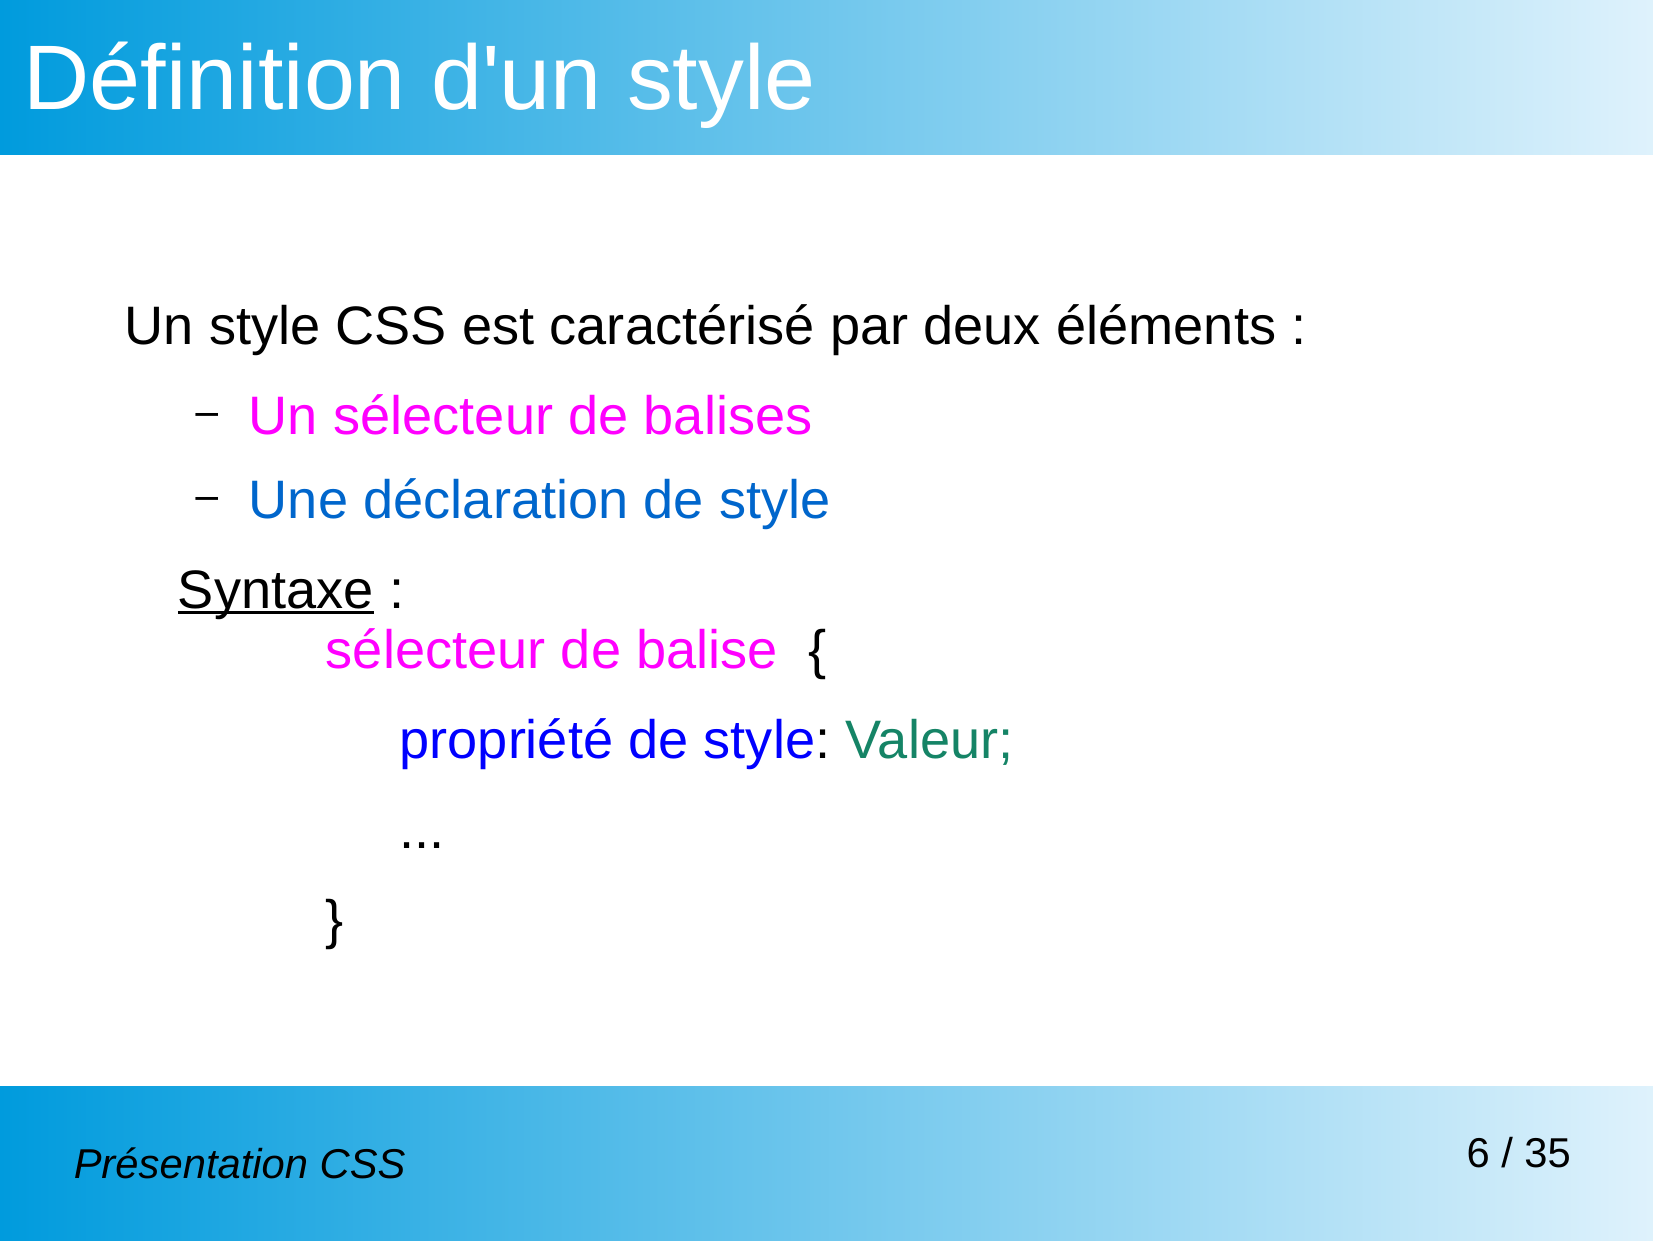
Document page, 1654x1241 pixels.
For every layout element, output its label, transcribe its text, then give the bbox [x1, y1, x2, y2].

list Un style CSS est caractérisé par deux éléments : Un sélecteur de balises Une déclaration de style Syntaxe : sélecteur de balise { propriété de style: Valeur; ... } [107, 295, 1596, 1015]
title Définition d'un style [23, 25, 1512, 130]
